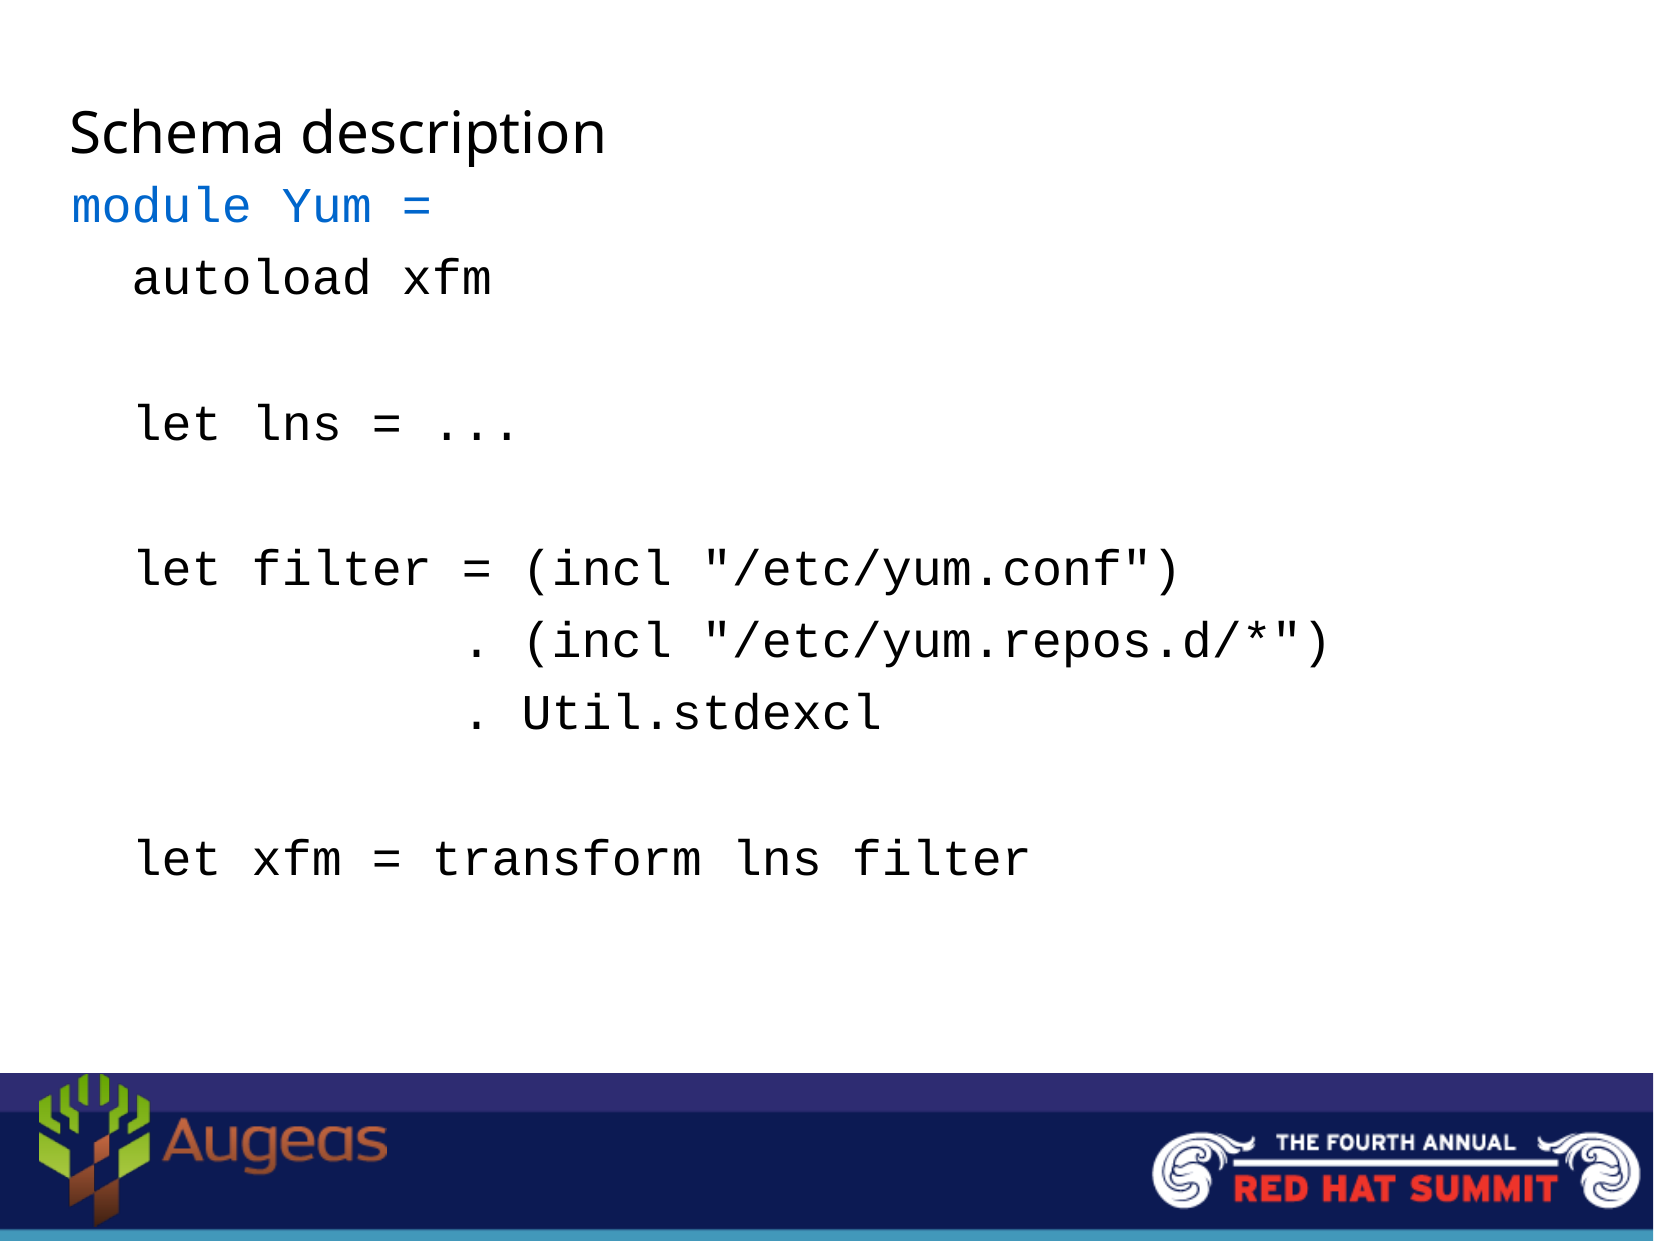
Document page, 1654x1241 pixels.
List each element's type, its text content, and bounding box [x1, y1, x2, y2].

list module Yum = autoload xfm let lns = ... let filter = (incl "/etc/yum.conf") . (incl "/etc/yum.repos.d/*") . Util.stdexcl let xfm = transform lns filter [71, 180, 1495, 1089]
title Schema description [69, 71, 1501, 190]
picture [0, 1073, 1654, 1241]
